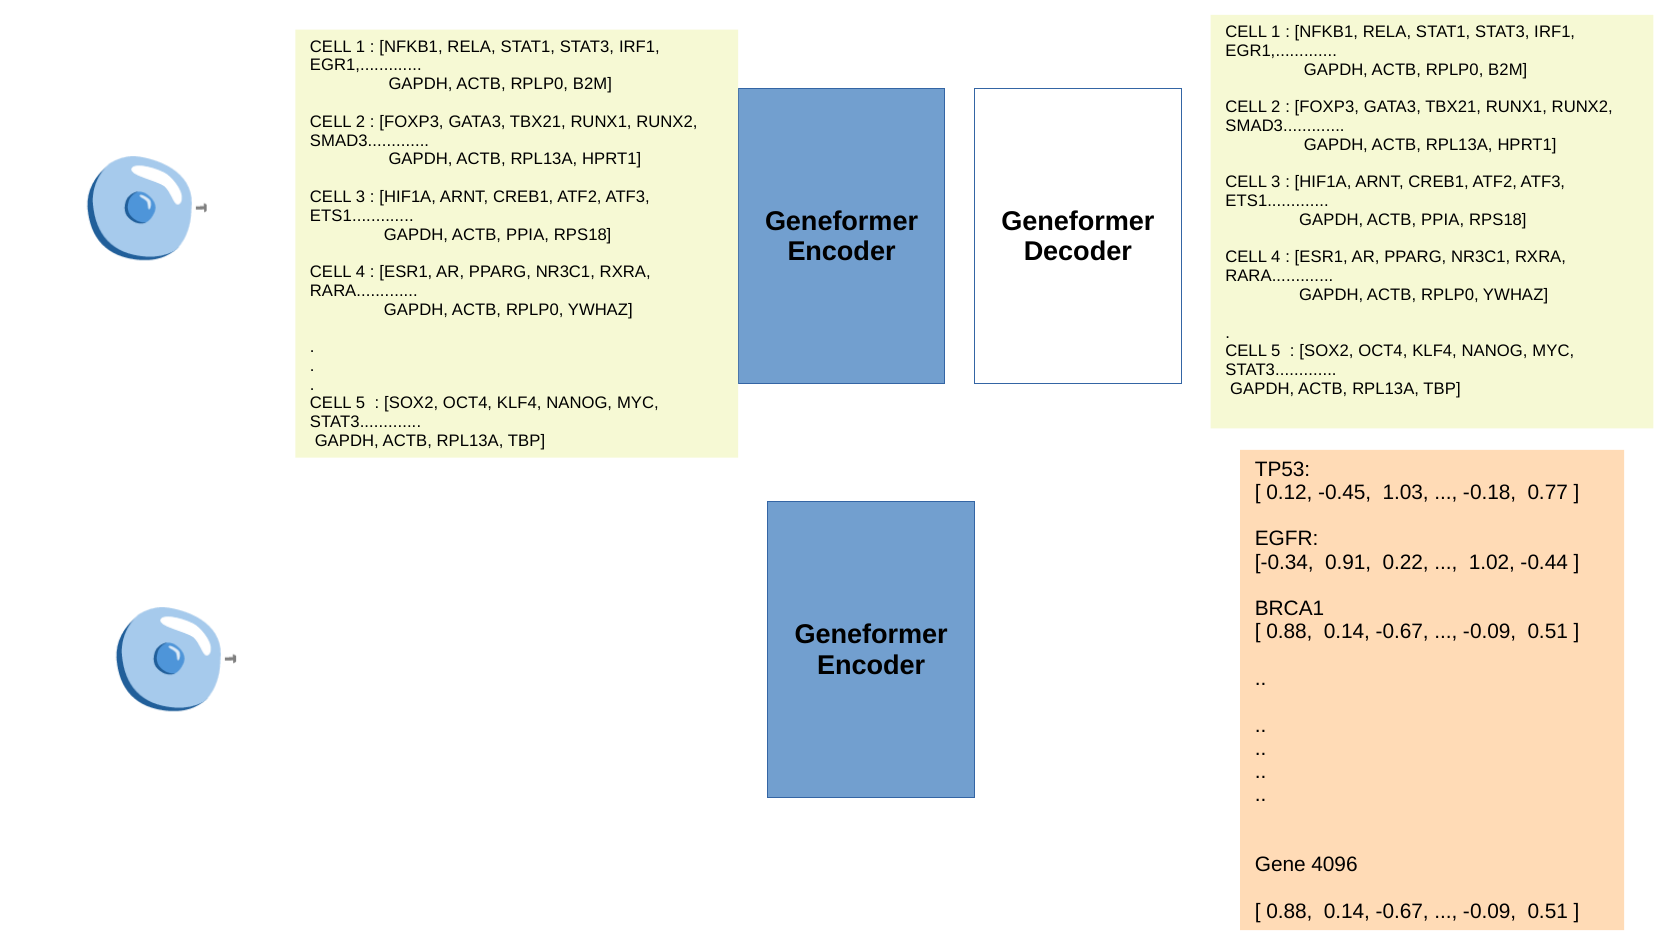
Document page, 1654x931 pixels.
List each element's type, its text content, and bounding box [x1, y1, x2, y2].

text_box TP53: [ 0.12, -0.45, 1.03, ..., -0.18, 0.77 ] EGFR: [-0.34, 0.91, 0.22, ..., 1.02, -0.44 ] BRCA1 [ 0.88, 0.14, -0.67, ..., -0.09, 0.51 ] .. .. .. .. .. Gene 4096 [ 0.88, 0.14, -0.67, ..., -0.09, 0.51 ] [1240, 449, 1625, 931]
text_box Geneformer Encoder [767, 501, 975, 798]
text_box CELL 1 : [NFKB1, RELA, STAT1, STAT3, IRF1, EGR1,............. GAPDH, ACTB, RPLP0, B2M] CELL 2 : [FOXP3, GATA3, TBX21, RUNX1, RUNX2, SMAD3............. GAPDH, ACTB, RPL13A, HPRT1] CELL 3 : [HIF1A, ARNT, CREB1, ATF2, ATF3, ETS1............. GAPDH, ACTB, PPIA, RPS18] CELL 4 : [ESR1, AR, PPARG, NR3C1, RXRA, RARA............. GAPDH, ACTB, RPLP0, YWHAZ] . . . CELL 5 : [SOX2, OCT4, KLF4, NANOG, MYC, STAT3............. GAPDH, ACTB, RPL13A, TBP] [295, 29, 739, 458]
text_box Geneformer Decoder [974, 88, 1182, 384]
text_box CELL 1 : [NFKB1, RELA, STAT1, STAT3, IRF1, EGR1,............. GAPDH, ACTB, RPLP0, B2M] CELL 2 : [FOXP3, GATA3, TBX21, RUNX1, RUNX2, SMAD3............. GAPDH, ACTB, RPL13A, HPRT1] CELL 3 : [HIF1A, ARNT, CREB1, ATF2, ATF3, ETS1............. GAPDH, ACTB, PPIA, RPS18] CELL 4 : [ESR1, AR, PPARG, NR3C1, RXRA, RARA............. GAPDH, ACTB, RPLP0, YWHAZ] . CELL 5 : [SOX2, OCT4, KLF4, NANOG, MYC, STAT3............. GAPDH, ACTB, RPL13A, TBP] [1210, 14, 1654, 429]
text_box Geneformer Encoder [739, 88, 945, 384]
picture [59, 139, 207, 266]
picture [88, 590, 237, 718]
